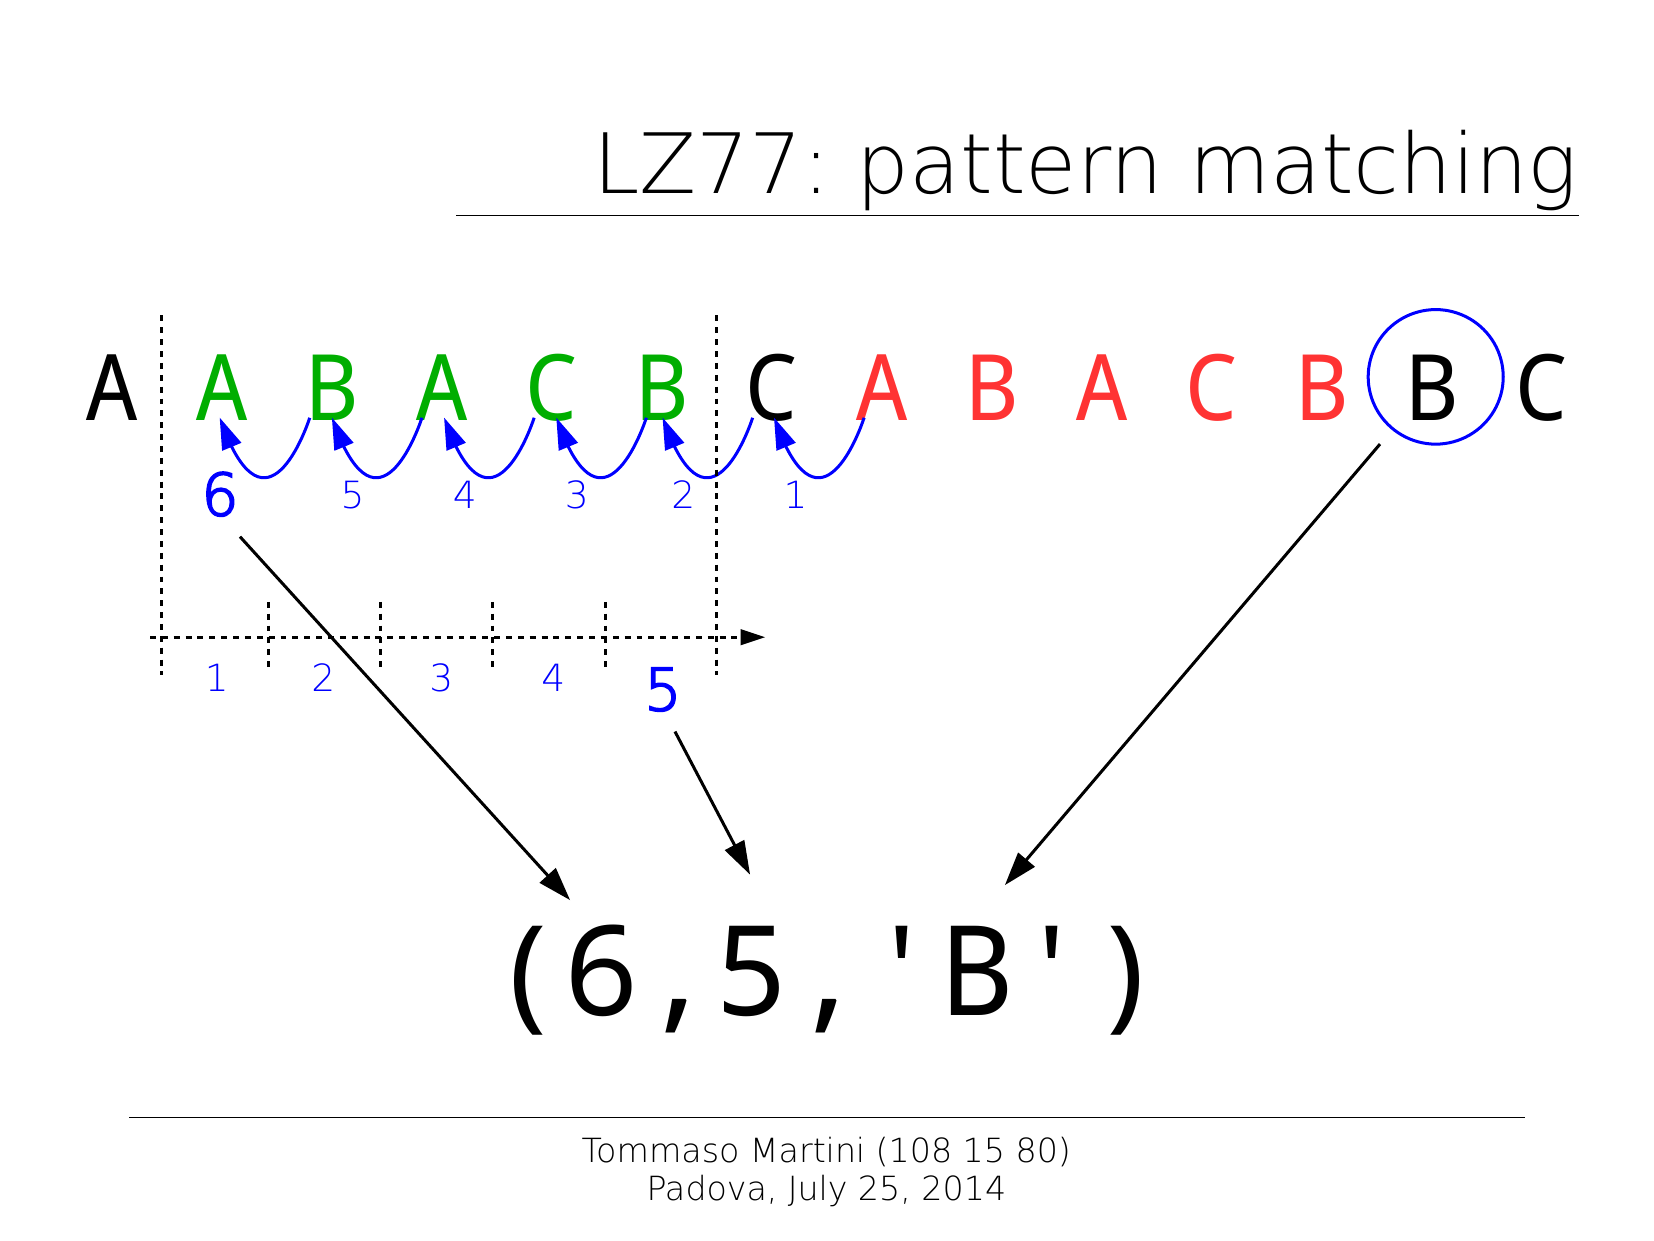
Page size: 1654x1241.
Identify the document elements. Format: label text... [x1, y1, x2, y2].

text_box 2 [293, 649, 354, 708]
text_box 4 [434, 465, 495, 525]
text_box 1 [186, 649, 247, 708]
text_box A A B A C B C A B A C B B C [61, 315, 1403, 437]
text_box LZ77: pattern matching [60, 108, 1621, 221]
text_box 6 [186, 454, 247, 537]
text_box A A B A C B C A B A C B B C [1370, 315, 1501, 437]
text_box 3 [411, 649, 472, 708]
text_box Tommaso Martini (108 15 80) Padova, July 25, 2014 [301, 1124, 1352, 1216]
text_box 1 [765, 465, 826, 525]
text_box 5 [322, 465, 383, 525]
text_box (6,5,'B') [369, 874, 1285, 1035]
text_box 4 [523, 649, 584, 708]
text_box 2 [345, 649, 354, 658]
text_box 5 [629, 649, 690, 732]
text_box A A B A C B C A B A C B B C [1468, 315, 1592, 437]
text_box 2 [653, 465, 714, 525]
text_box 3 [546, 465, 607, 525]
